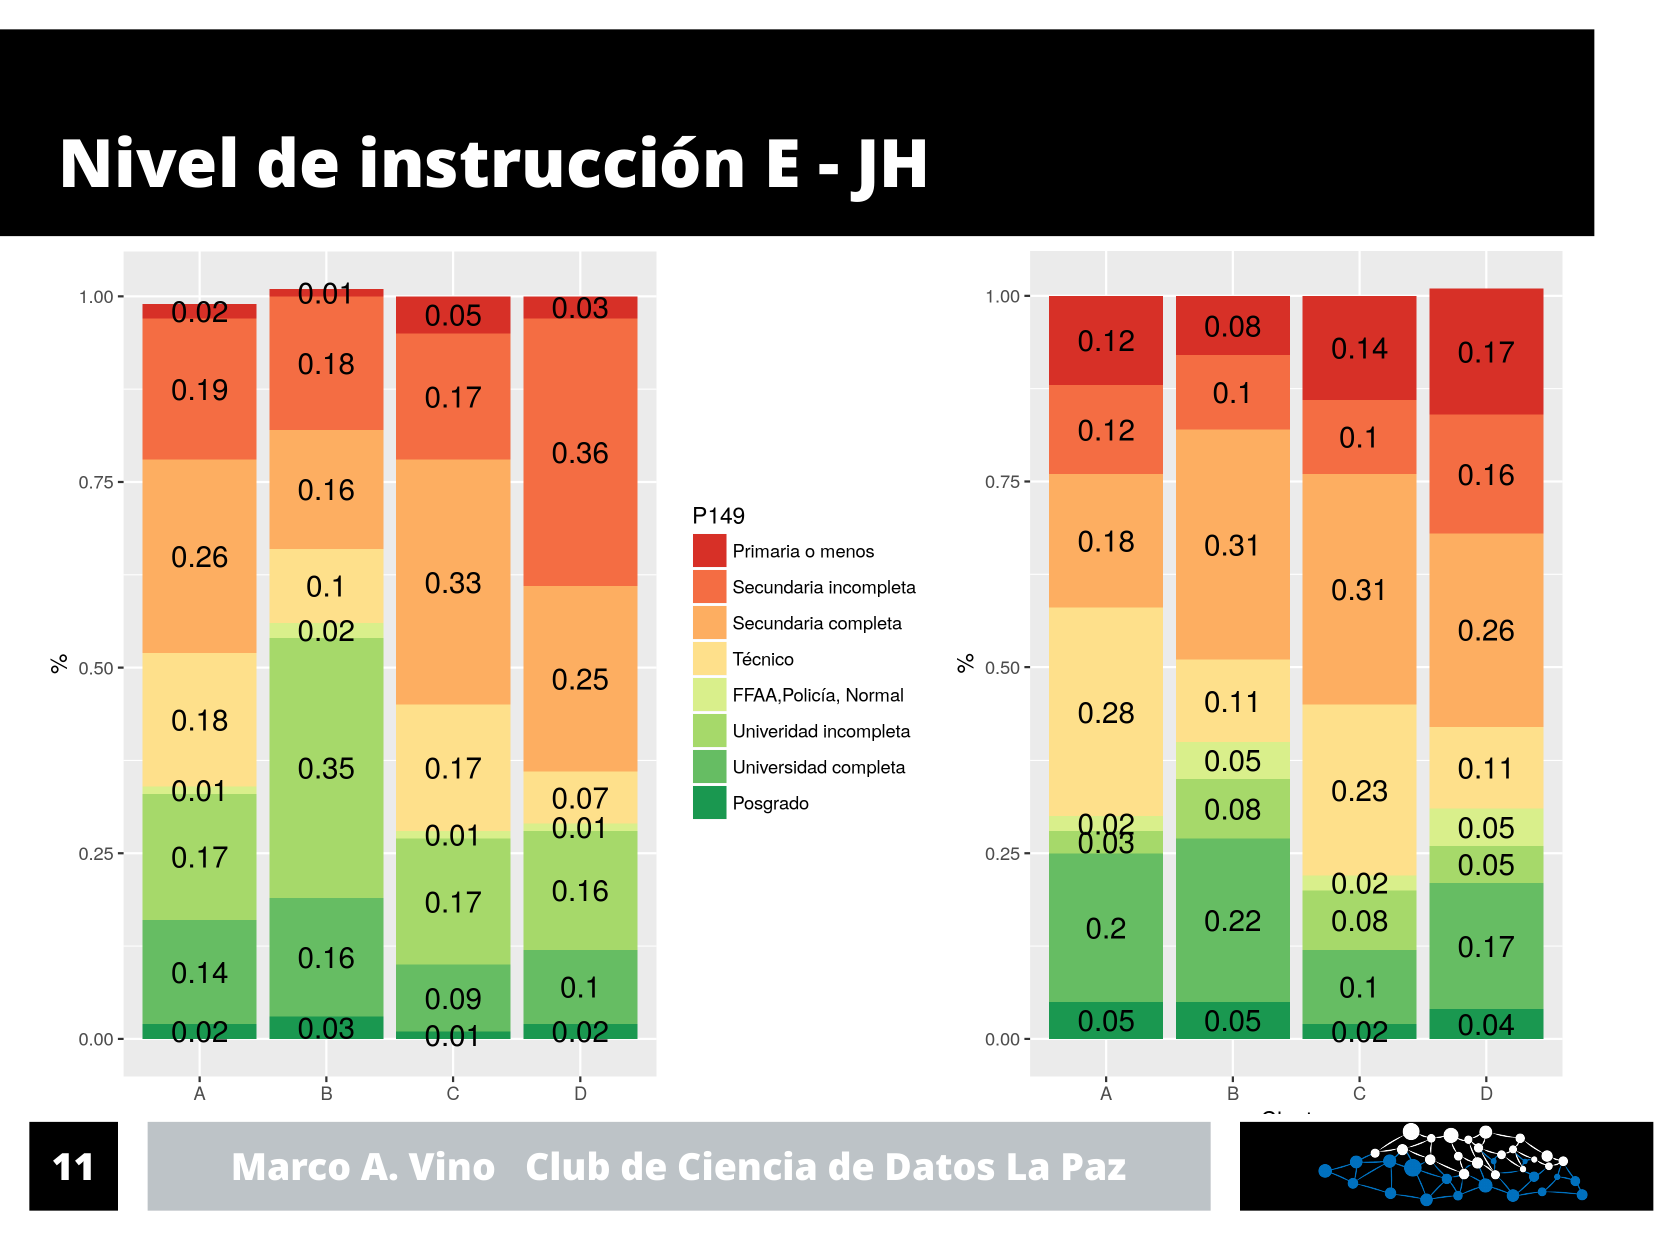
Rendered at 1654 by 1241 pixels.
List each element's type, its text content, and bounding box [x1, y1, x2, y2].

picture [945, 240, 1599, 1225]
picture [38, 240, 939, 1110]
title Nivel de instrucción E - JH [58, 58, 1595, 207]
